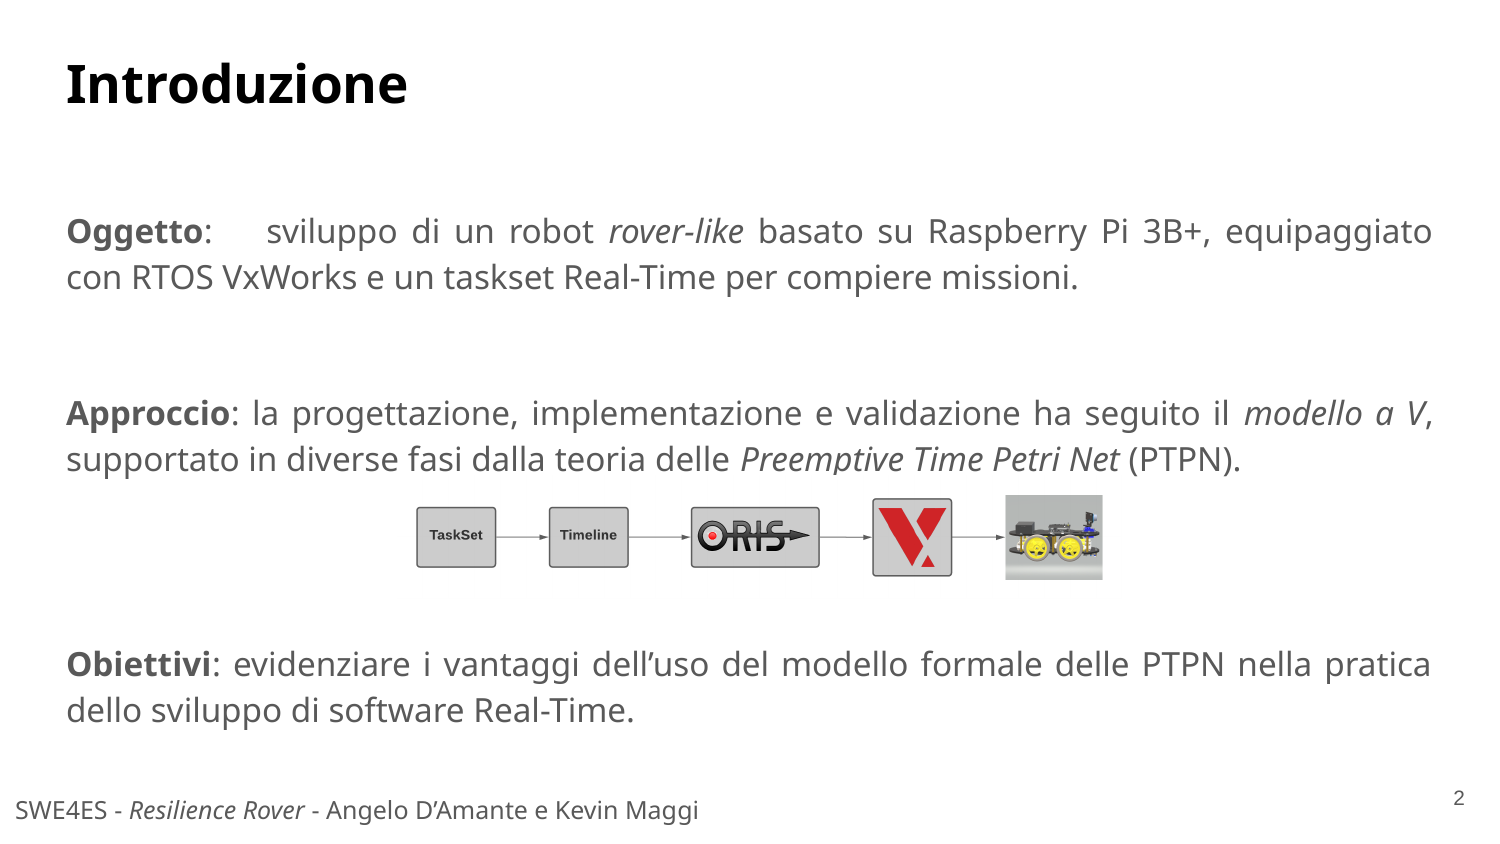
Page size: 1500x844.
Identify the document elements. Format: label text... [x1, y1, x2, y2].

title Introduzione [51, 35, 1449, 130]
list Oggetto: sviluppo di un robot rover-like basato su Raspberry Pi 3B+, equipaggiato con RTOS VxWorks e un taskset Real-Time per compiere missioni. Approccio: la progettazione, implementazione e validazione ha seguito il modello a V, supportato in diverse fasi dalla teoria delle Preemptive Time Petri Net (PTPN). Obiettivi: evidenziare i vantaggi dell’uso del modello formale delle PTPN nella pratica dello sviluppo di software Real-Time. [51, 189, 1449, 750]
slide_number 1 [1389, 764, 1480, 830]
picture [397, 475, 1122, 599]
